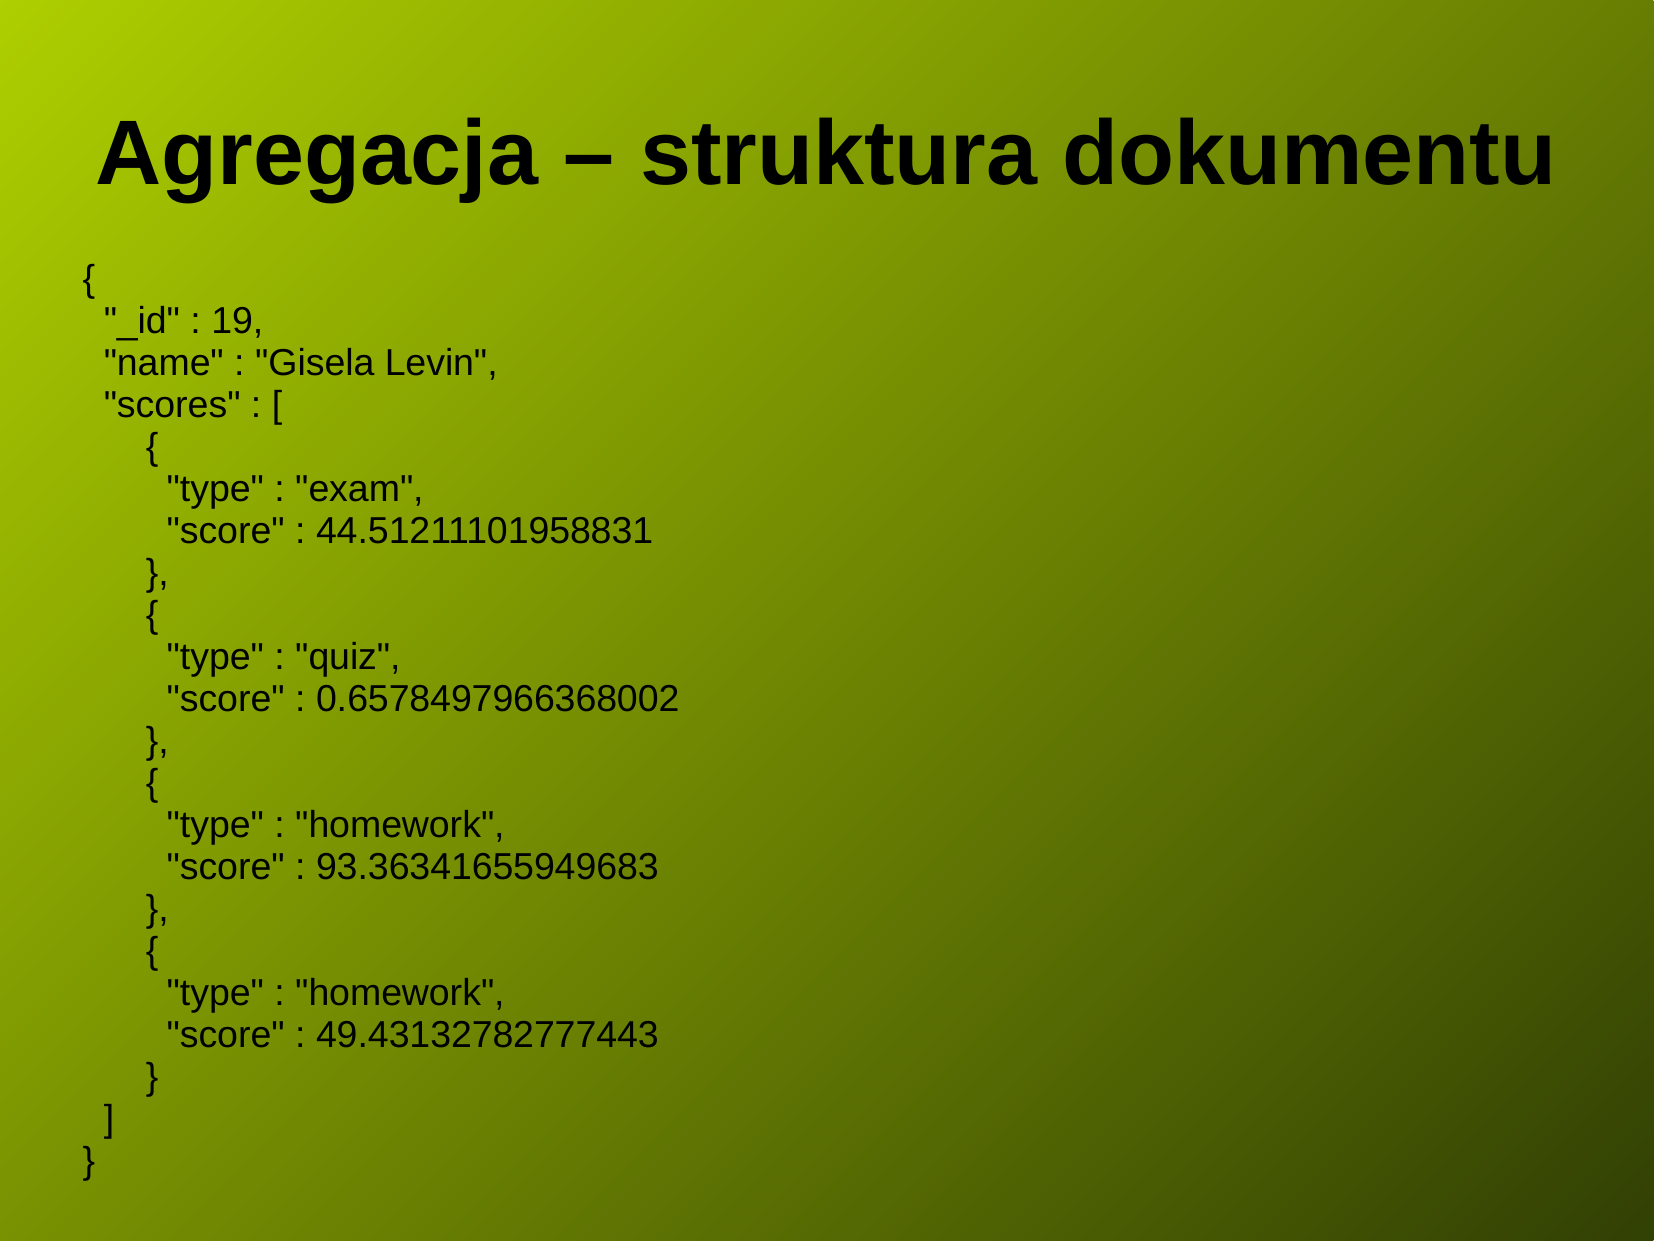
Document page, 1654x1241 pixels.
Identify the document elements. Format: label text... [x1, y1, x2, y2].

subtitle { "_id" : 19, "name" : "Gisela Levin", "scores" : [ { "type" : "exam", "score" : 44.51211101958831 }, { "type" : "quiz", "score" : 0.6578497966368002 }, { "type" : "homework", "score" : 93.36341655949683 }, { "type" : "homework", "score" : 49.43132782777443 } ] } [82, 257, 1571, 1182]
title Agregacja – struktura dokumentu [82, 49, 1571, 257]
